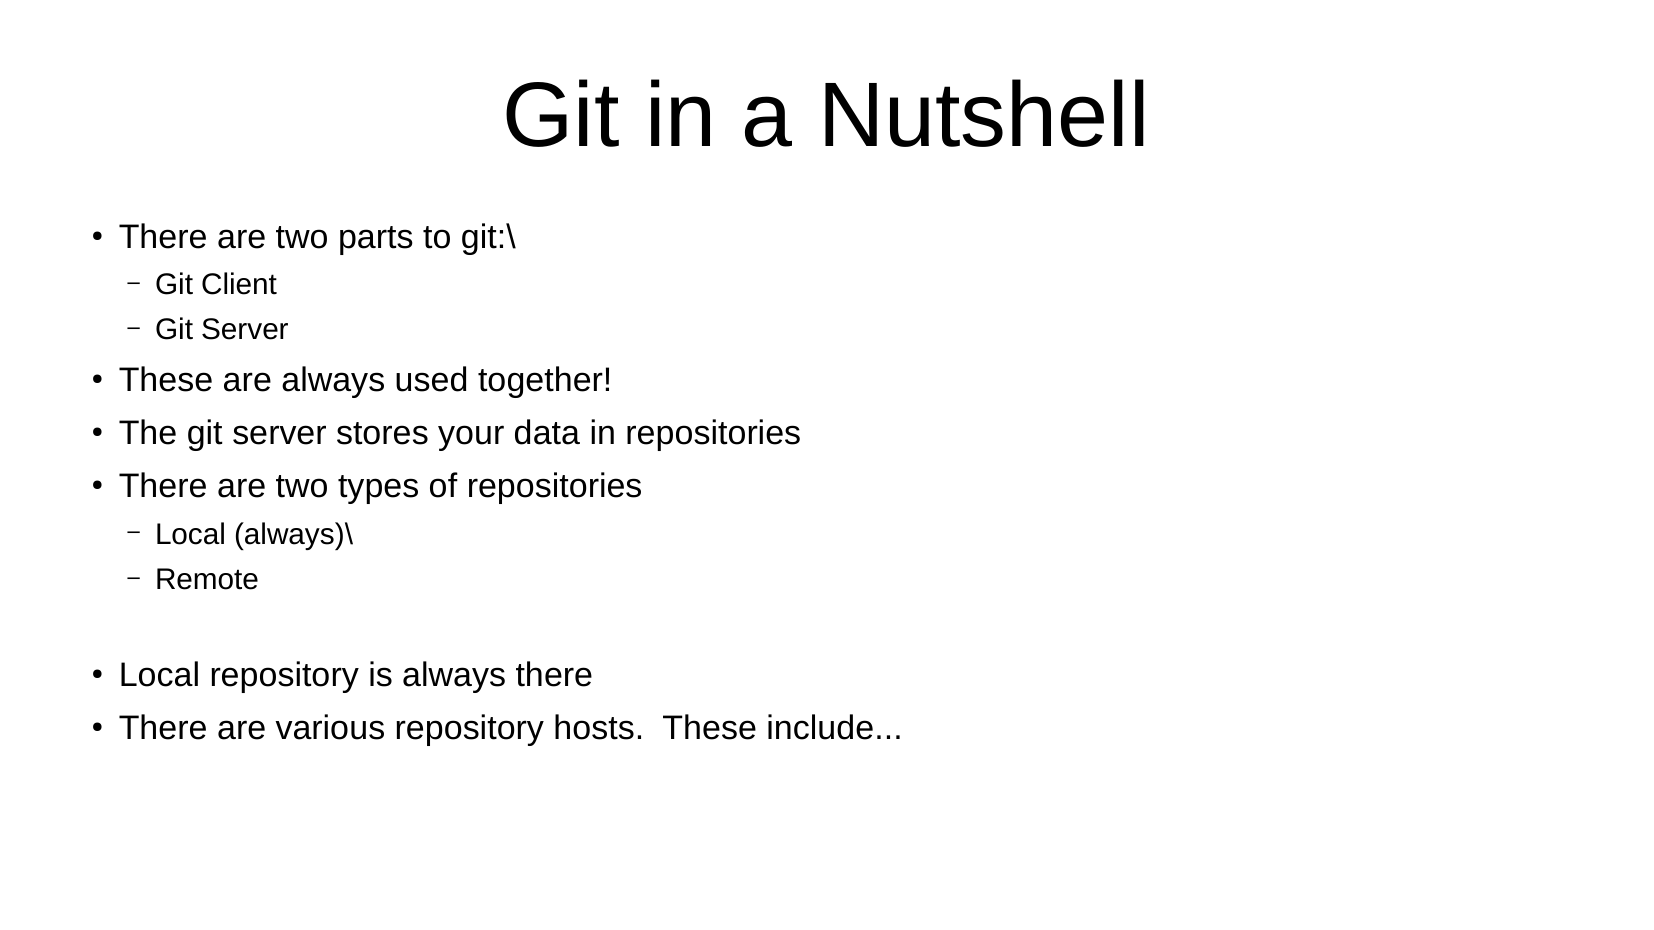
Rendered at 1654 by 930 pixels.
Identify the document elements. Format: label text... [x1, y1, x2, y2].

title Git in a Nutshell [82, 37, 1571, 193]
list There are two parts to git:\ Git Client Git Server These are always used together! The git server stores your data in repositories There are two types of repositories Local (always)\ Remote Local repository is always there There are various repository hosts. These include... [82, 217, 1571, 757]
